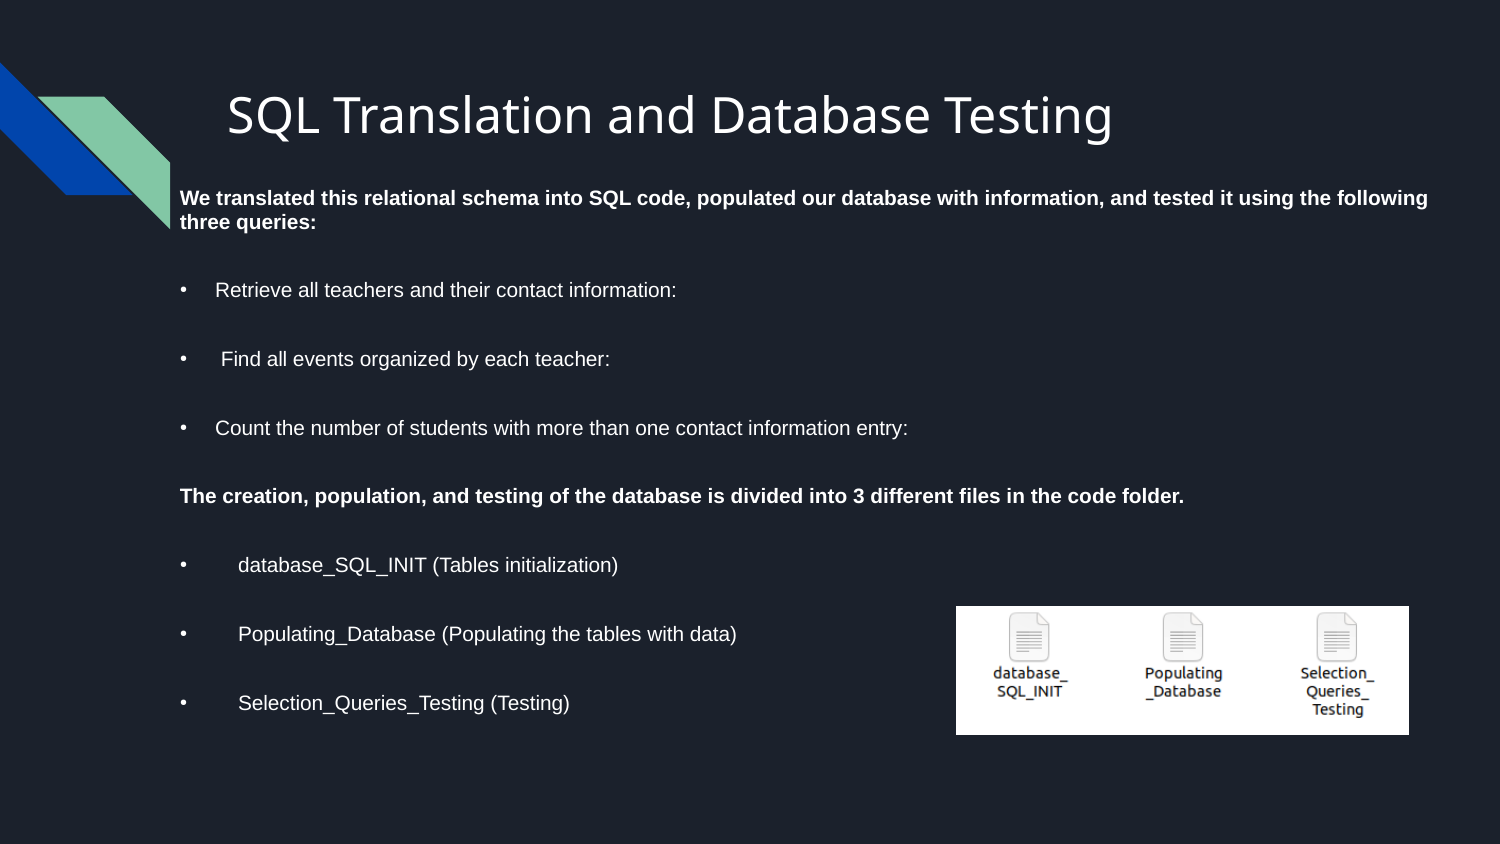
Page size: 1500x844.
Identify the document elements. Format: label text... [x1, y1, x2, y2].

text_box We translated this relational schema into SQL code, populated our database with information, and tested it using the following three queries: Retrieve all teachers and their contact information: Find all events organized by each teacher: Count the number of students with more than one contact information entry: The creation, population, and testing of the database is divided into 3 different files in the code folder. database_SQL_INIT (Tables initialization) Populating_Database (Populating the tables with data) Selection_Queries_Testing (Testing) [165, 179, 1477, 791]
title SQL Translation and Database Testing [212, 64, 1368, 179]
